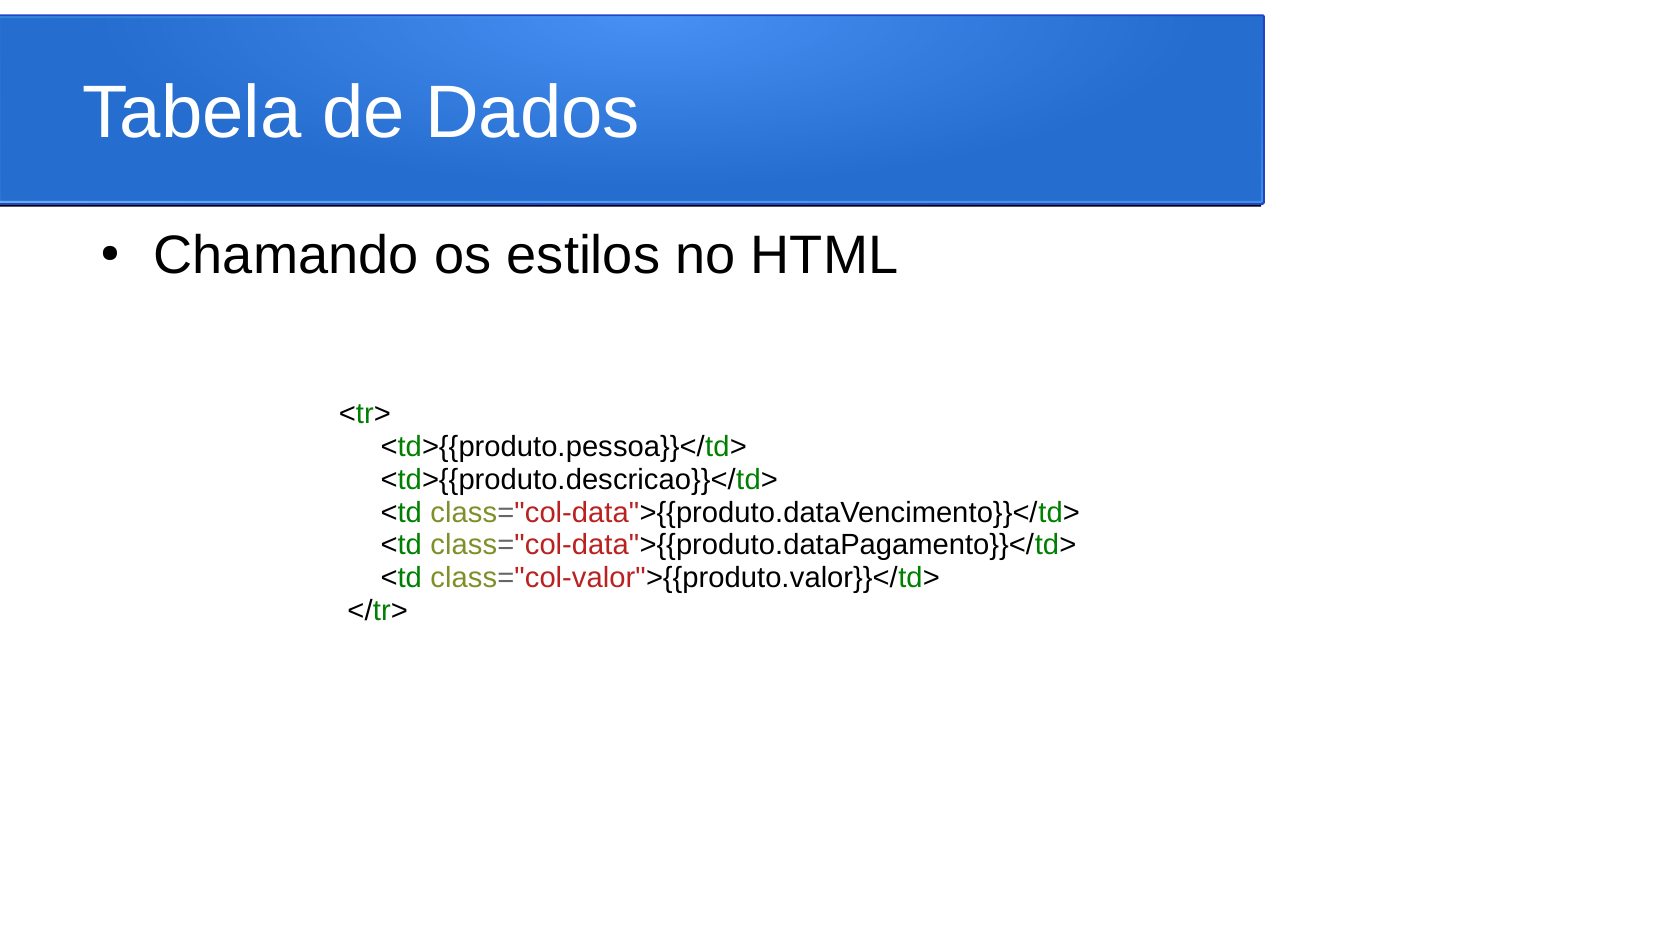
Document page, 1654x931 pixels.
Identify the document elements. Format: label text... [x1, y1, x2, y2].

text_box <tr> <td>{{produto.pessoa}}</td> <td>{{produto.descricao}}</td> <td class="col-data">{{produto.dataVencimento}}</td> <td class="col-data">{{produto.dataPagamento}}</td> <td class="col-valor">{{produto.valor}}</td> </tr> [200, 389, 1123, 635]
list Chamando os estilos no HTML [82, 224, 1571, 764]
title Tabela de Dados [82, 35, 1235, 189]
